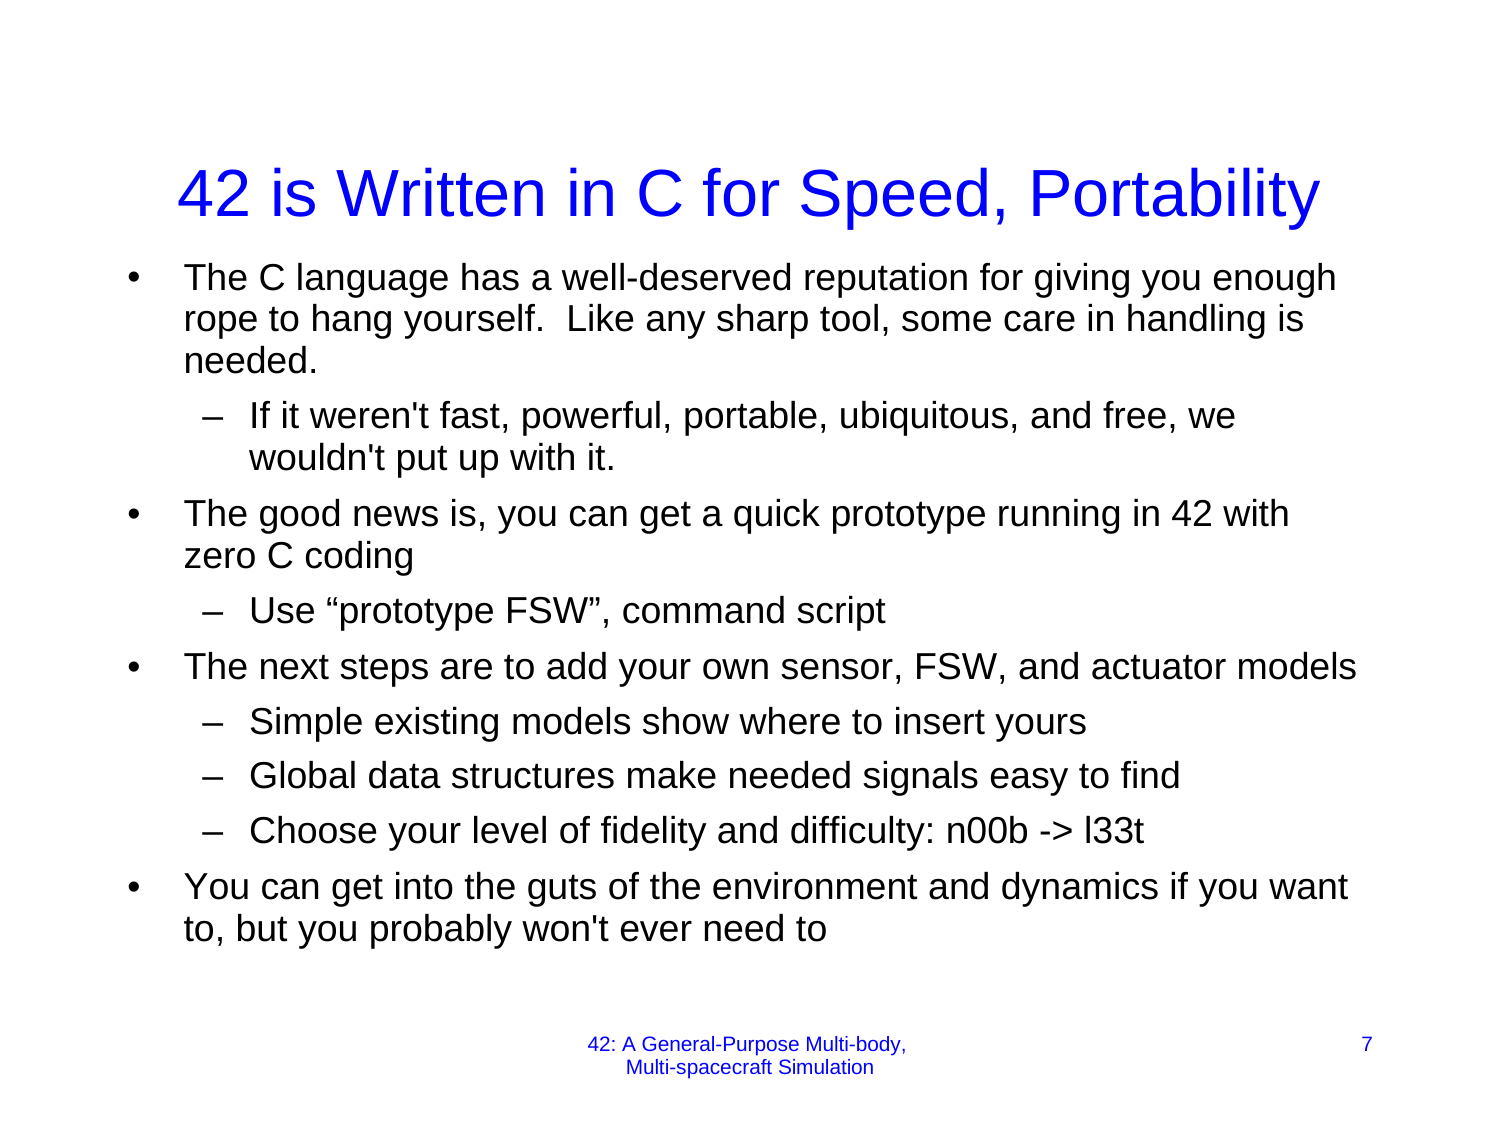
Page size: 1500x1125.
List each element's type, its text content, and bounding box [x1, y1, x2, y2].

list The C language has a well-deserved reputation for giving you enough rope to hang yourself. Like any sharp tool, some care in handling is needed. If it weren't fast, powerful, portable, ubiquitous, and free, we wouldn't put up with it. The good news is, you can get a quick prototype running in 42 with zero C coding Use “prototype FSW”, command script The next steps are to add your own sensor, FSW, and actuator models Simple existing models show where to insert yours Global data structures make needed signals easy to find Choose your level of fidelity and difficulty: n00b -> l33t You can get into the guts of the environment and dynamics if you want to, but you probably won't ever need to [112, 248, 1388, 991]
title 42 is Written in C for Speed, Portability [112, 99, 1388, 248]
